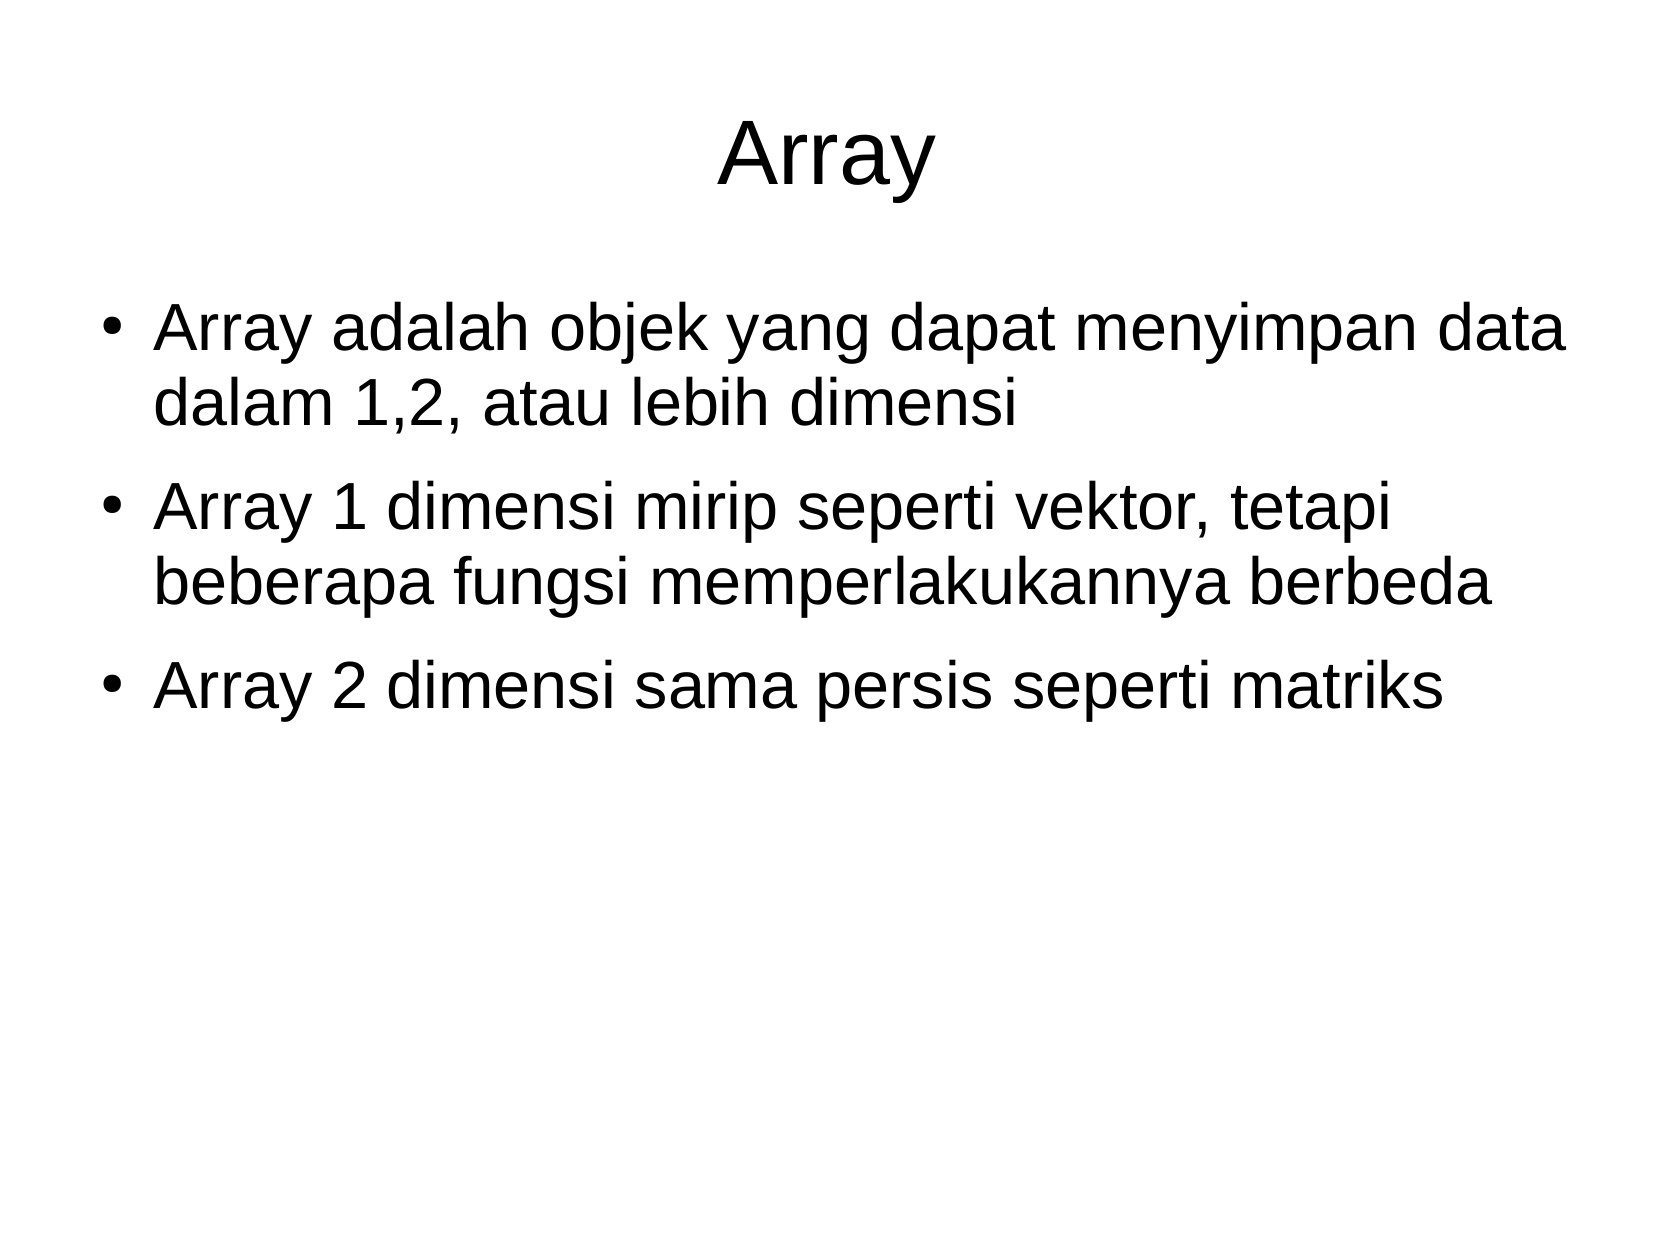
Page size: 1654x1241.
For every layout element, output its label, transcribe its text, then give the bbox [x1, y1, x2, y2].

list Array adalah objek yang dapat menyimpan data dalam 1,2, atau lebih dimensi Array 1 dimensi mirip seperti vektor, tetapi beberapa fungsi memperlakukannya berbeda Array 2 dimensi sama persis seperti matriks [82, 290, 1571, 1010]
title Array [82, 49, 1571, 257]
